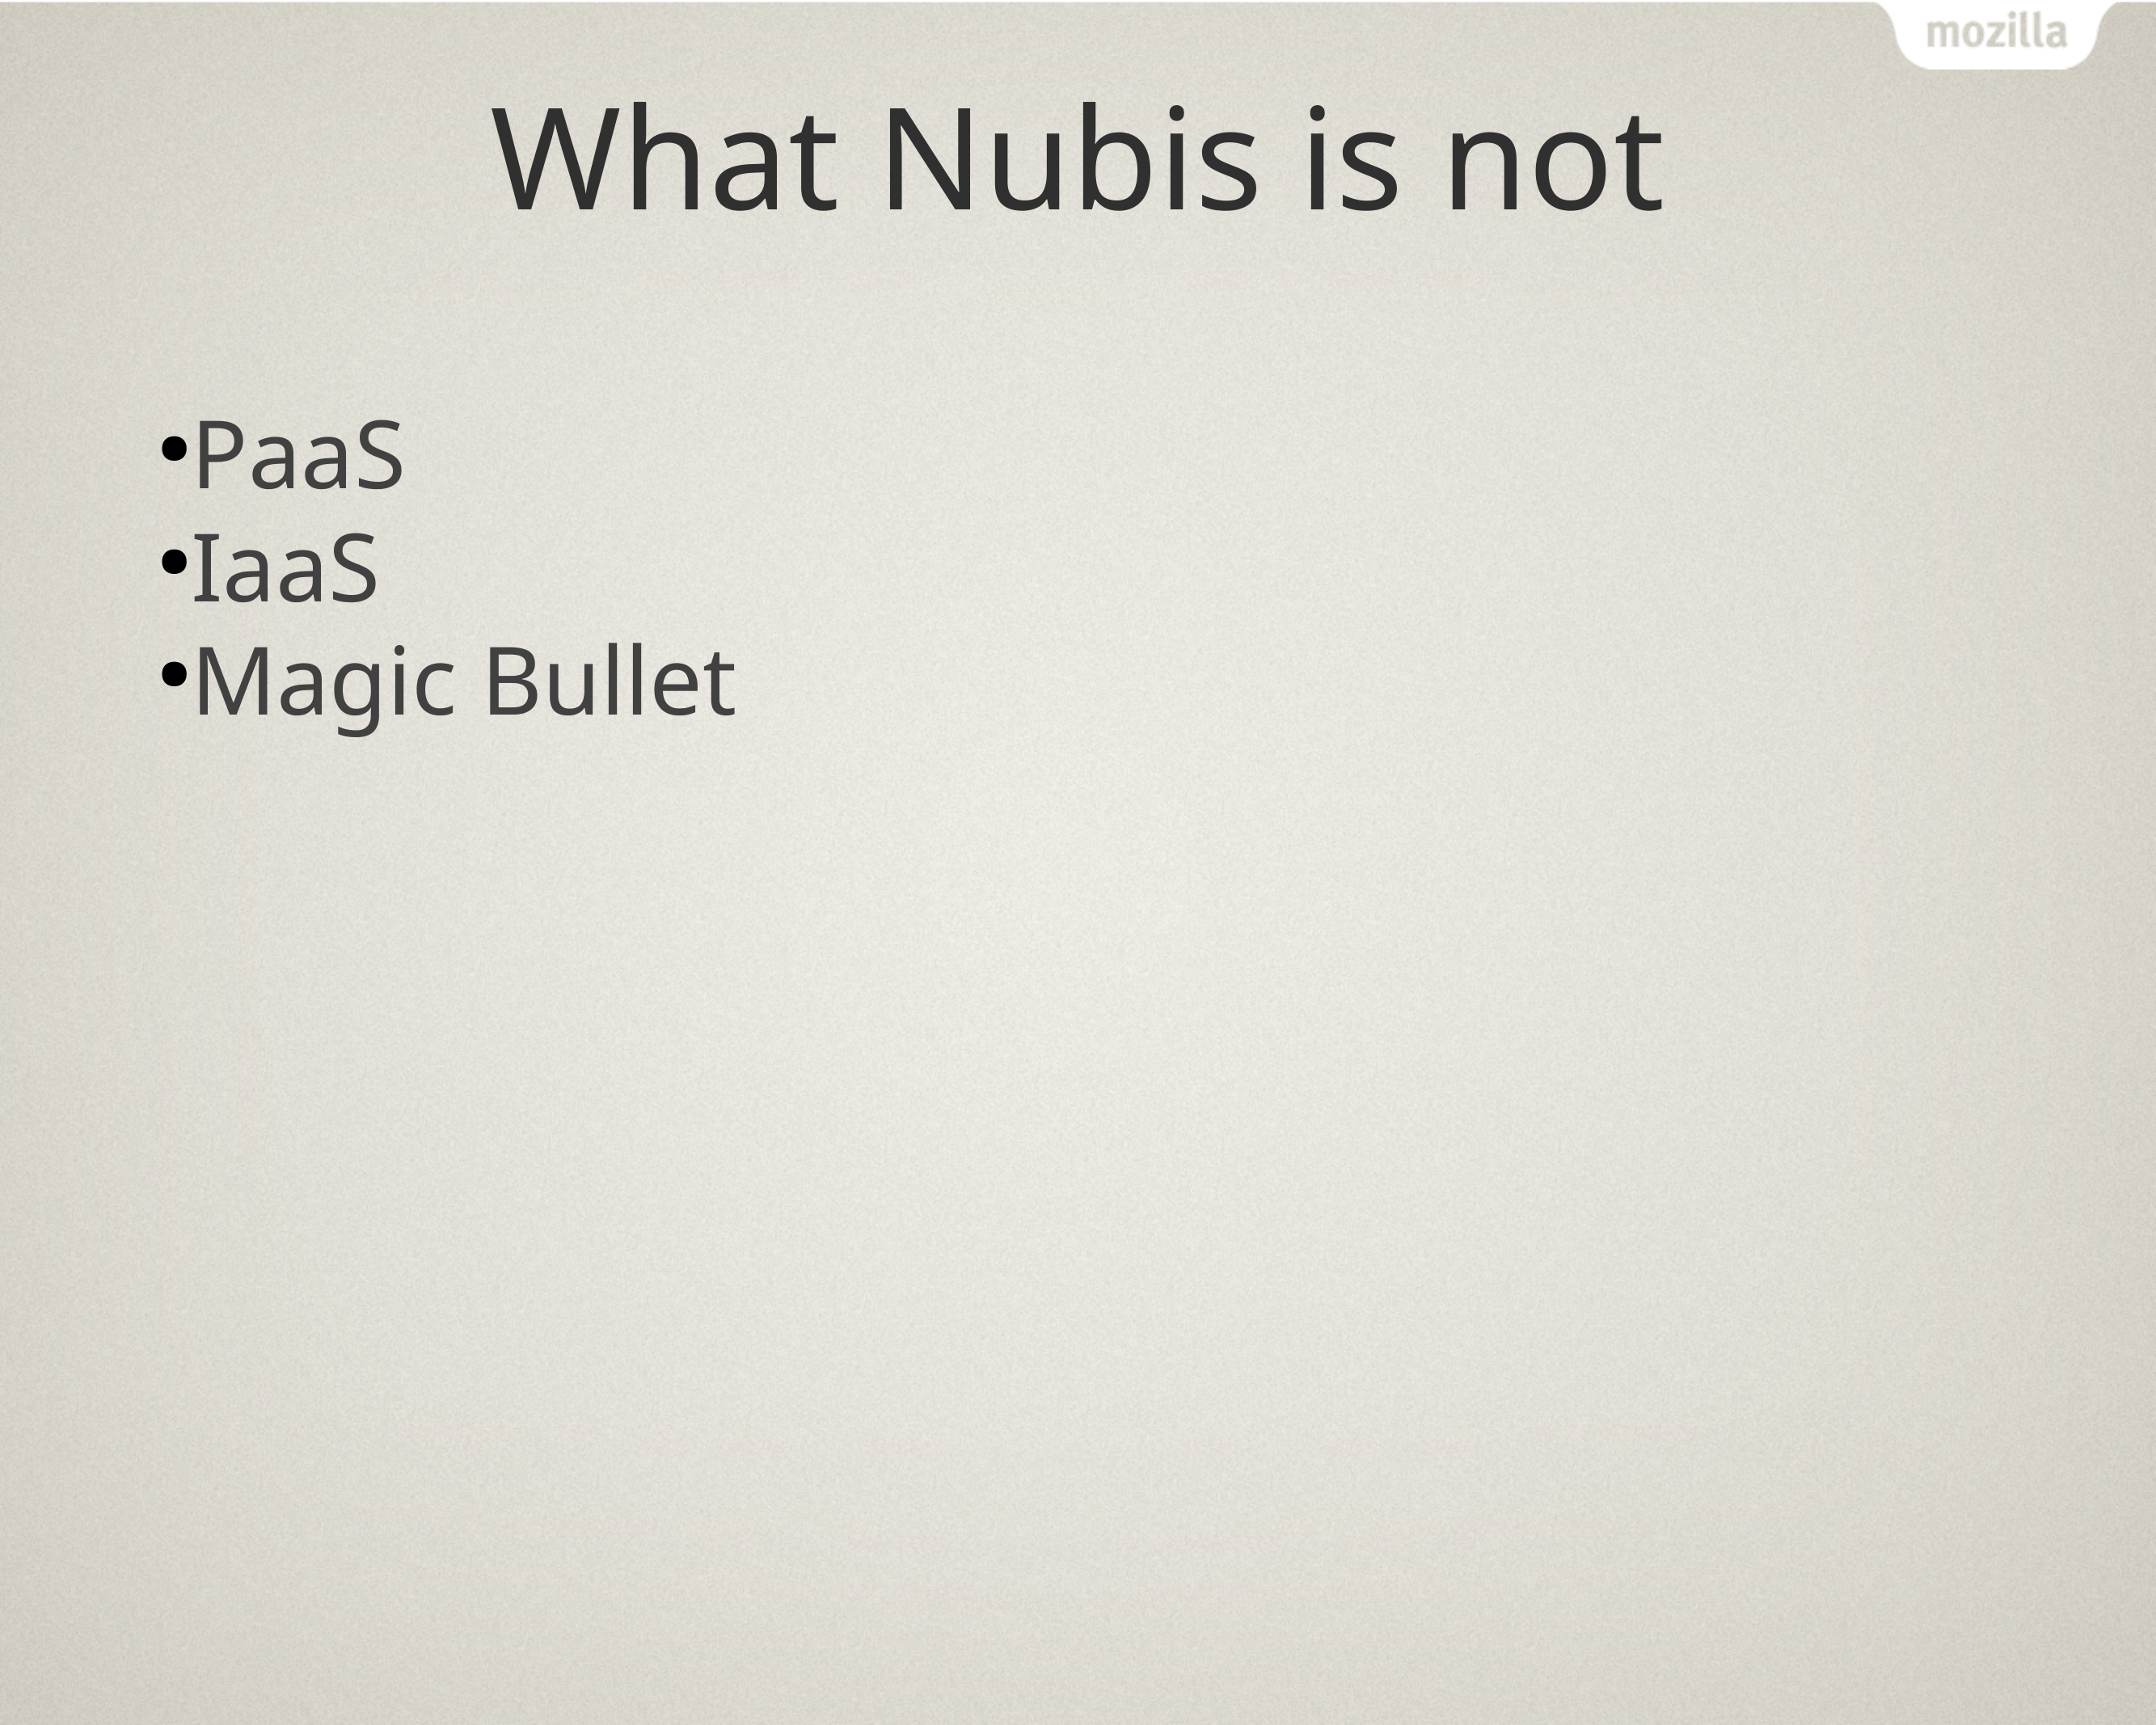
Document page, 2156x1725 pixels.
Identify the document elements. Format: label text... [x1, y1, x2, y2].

text_box PaaS IaaS Magic Bullet [146, 388, 783, 740]
title What Nubis is not [58, 38, 2097, 268]
picture [0, 0, 2156, 1725]
